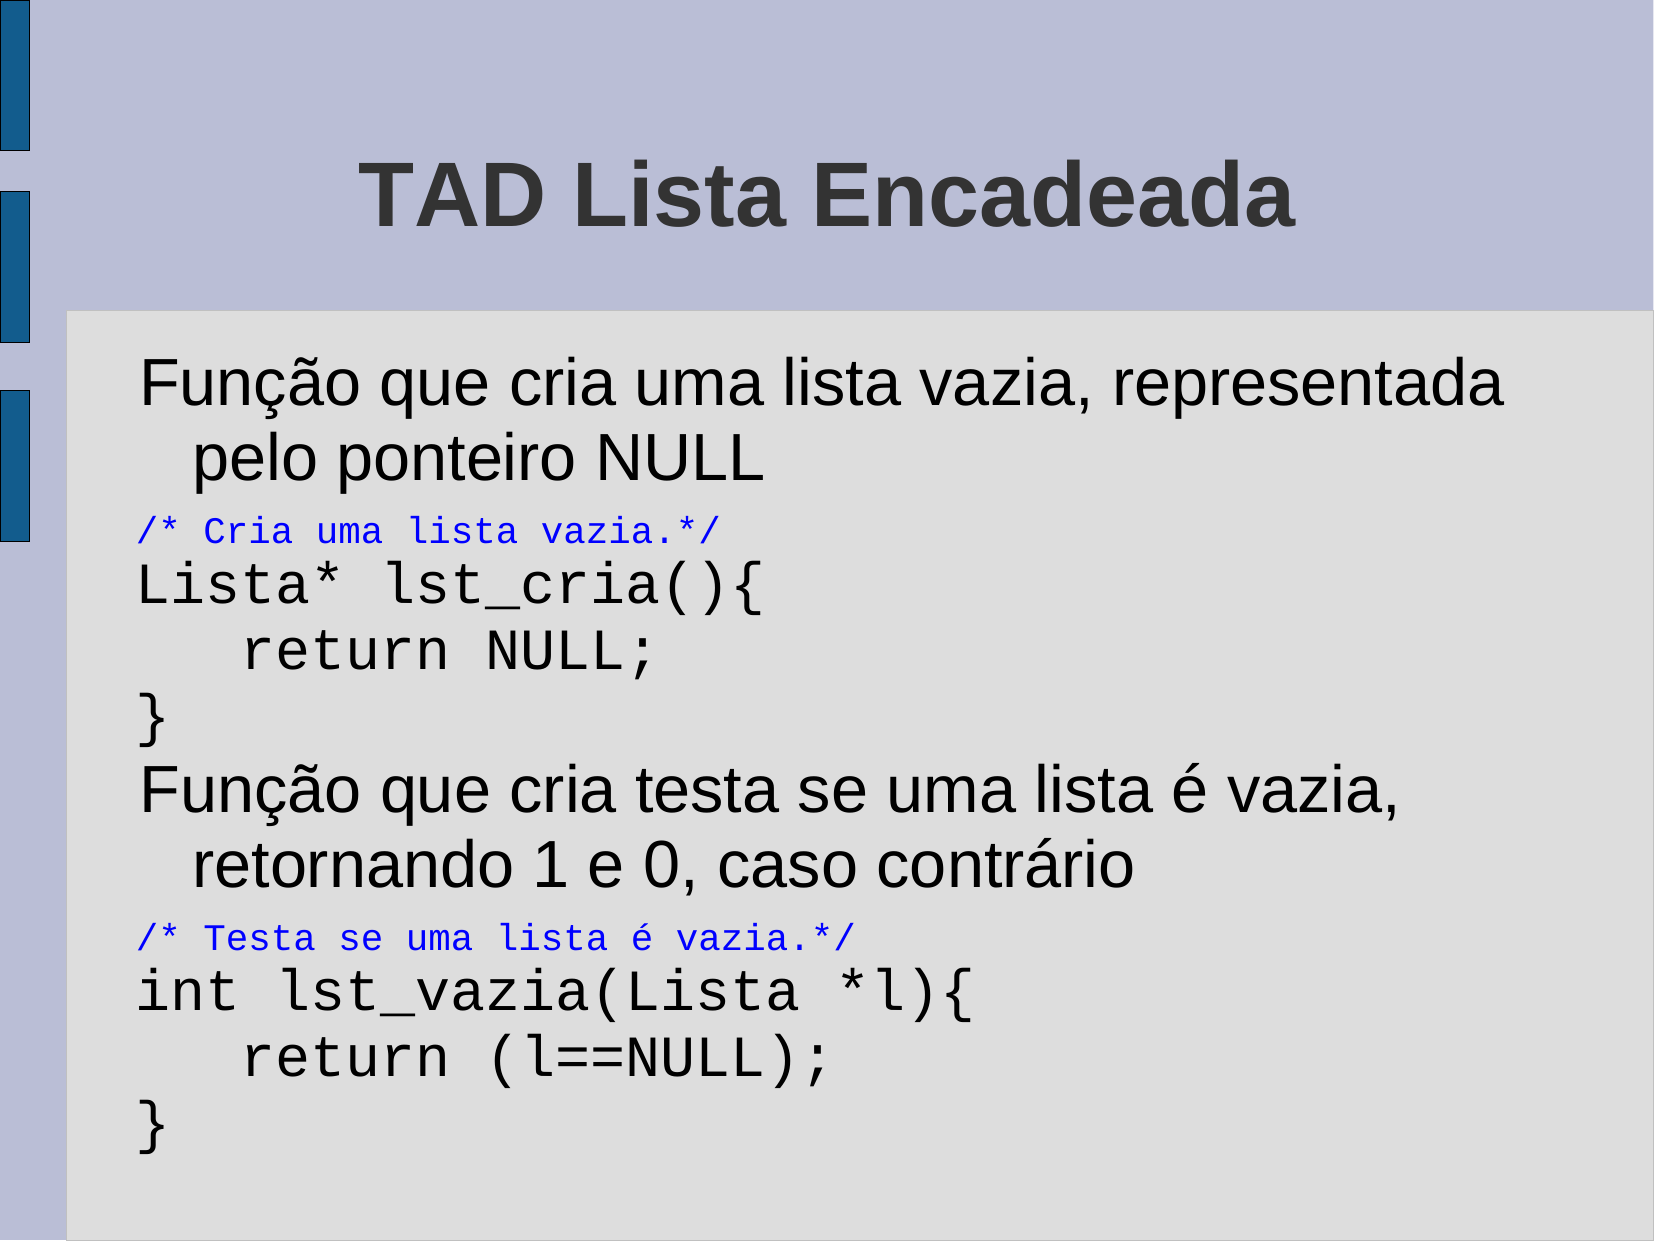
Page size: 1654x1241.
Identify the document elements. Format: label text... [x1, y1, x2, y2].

list Função que cria testa se uma lista é vazia, retornando 1 e 0, caso contrário [121, 752, 1534, 939]
title TAD Lista Encadeada [121, 91, 1534, 299]
list /* Cria uma lista vazia.*/ Lista* lst_cria(){ return NULL; } [118, 512, 1531, 804]
list /* Testa se uma lista é vazia.*/ int lst_vazia(Lista *l){ return (l==NULL); } [118, 919, 1531, 1148]
list Função que cria uma lista vazia, representada pelo ponteiro NULL [121, 344, 1534, 532]
